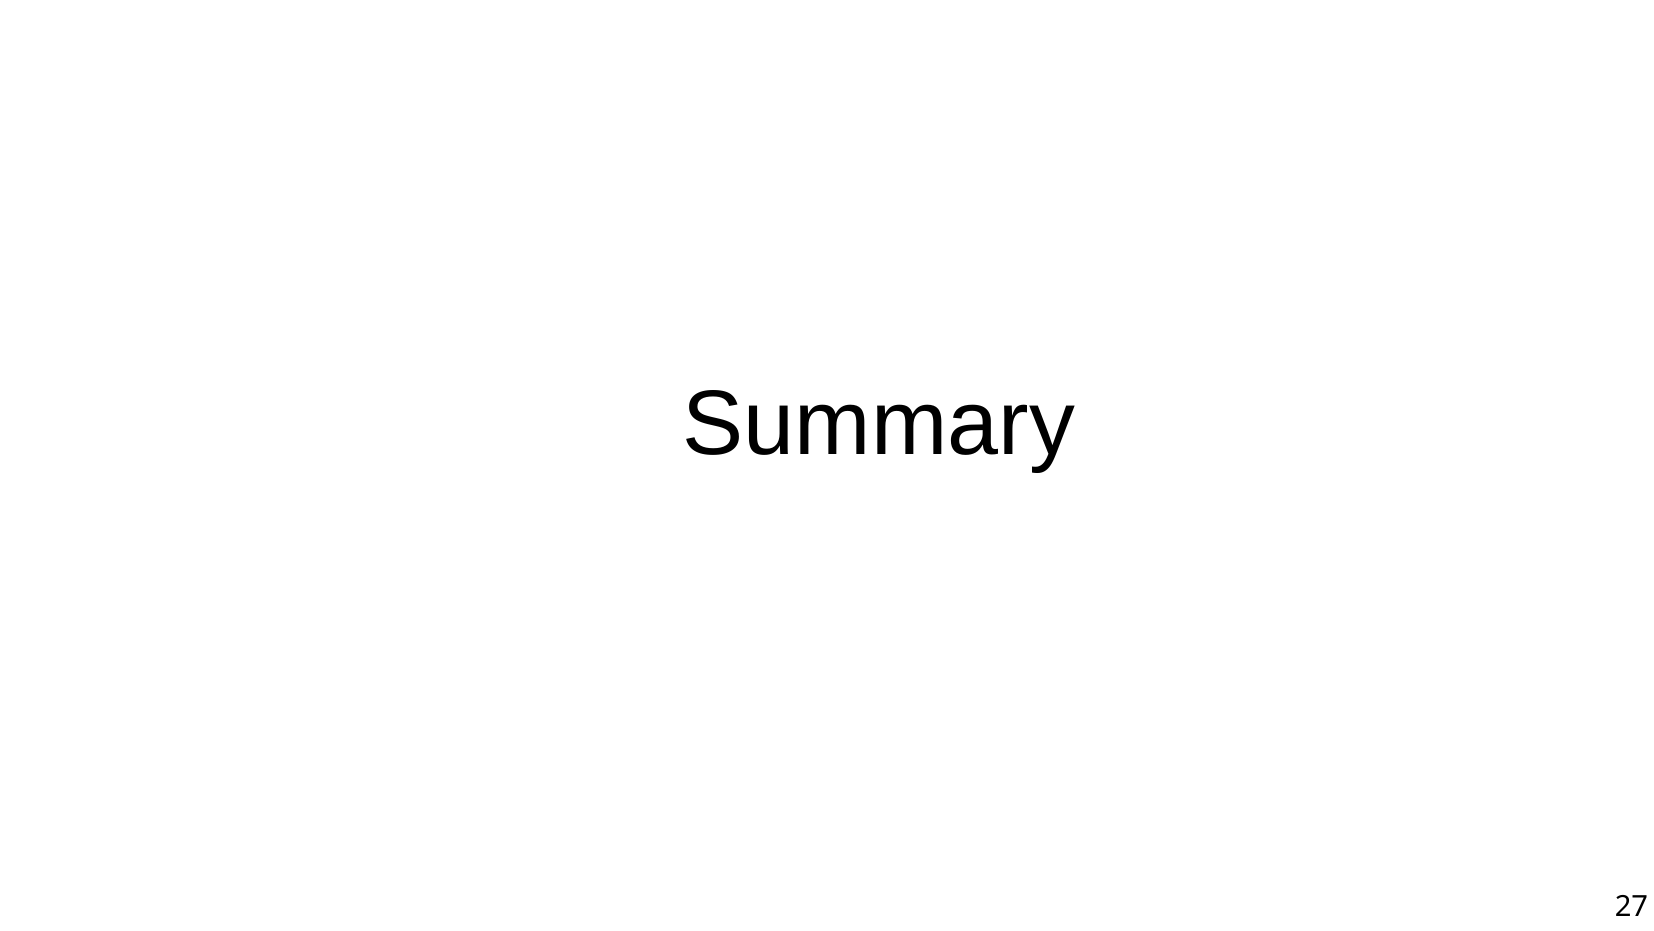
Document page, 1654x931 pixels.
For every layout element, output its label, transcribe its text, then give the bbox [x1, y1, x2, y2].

title Summary [135, 345, 1624, 501]
